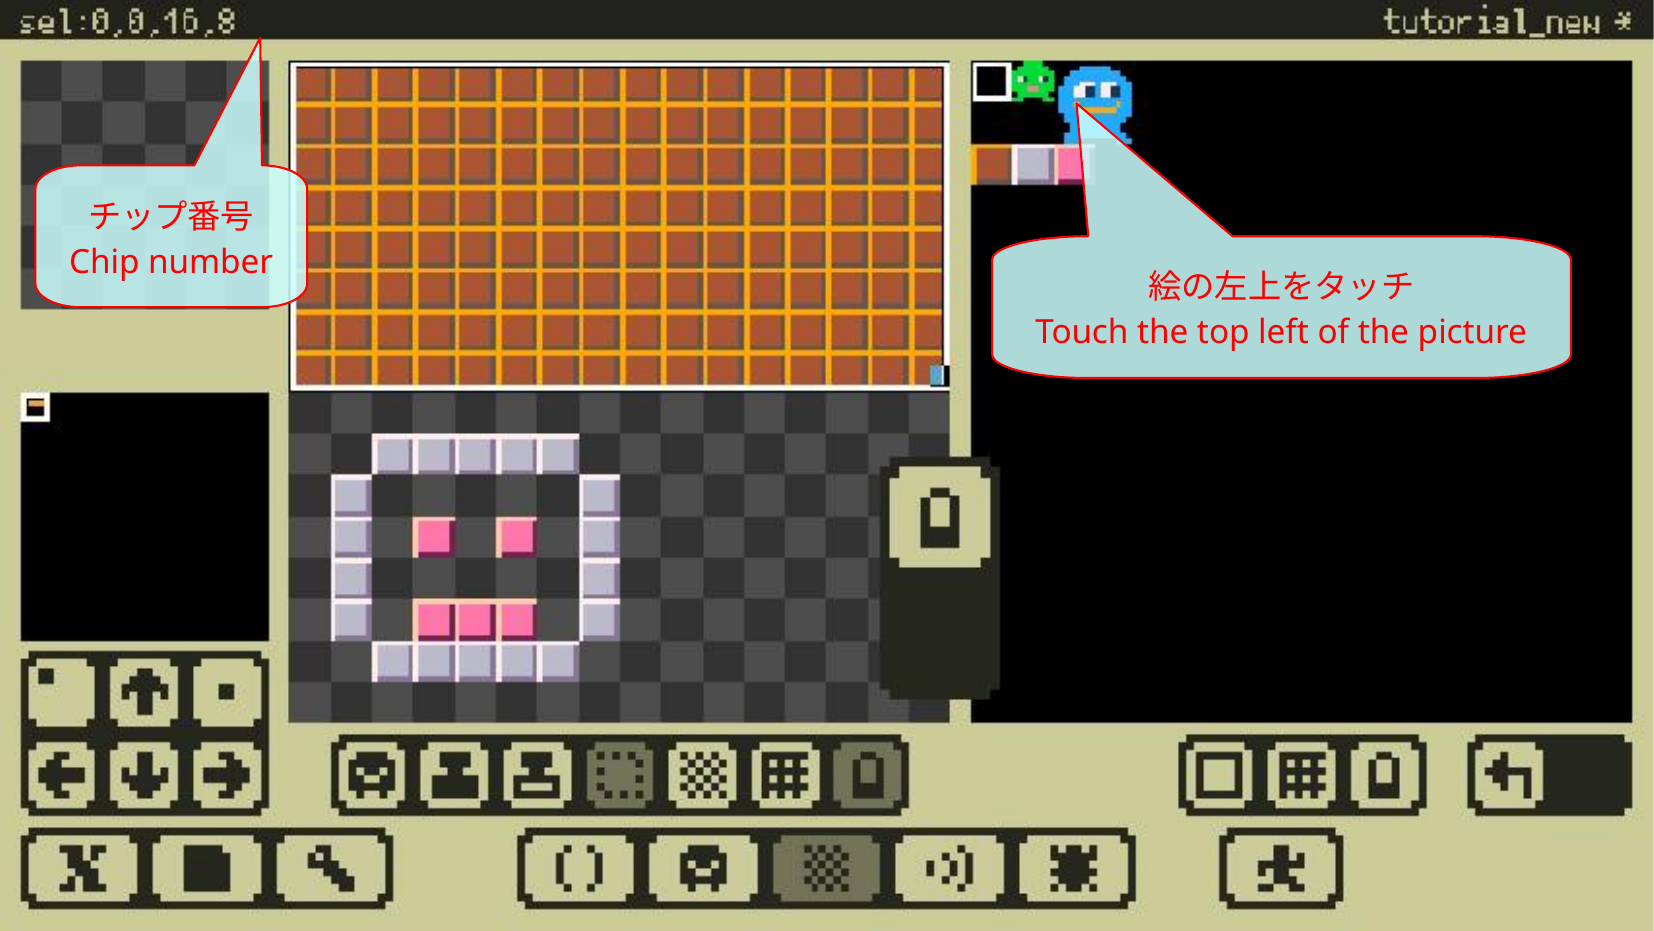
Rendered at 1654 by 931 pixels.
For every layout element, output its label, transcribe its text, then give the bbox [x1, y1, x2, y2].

text_box 絵の左上をタッチ Touch the top left of the picture [992, 103, 1571, 379]
text_box チップ番号 Chip number [35, 37, 308, 308]
picture [0, 0, 1654, 931]
